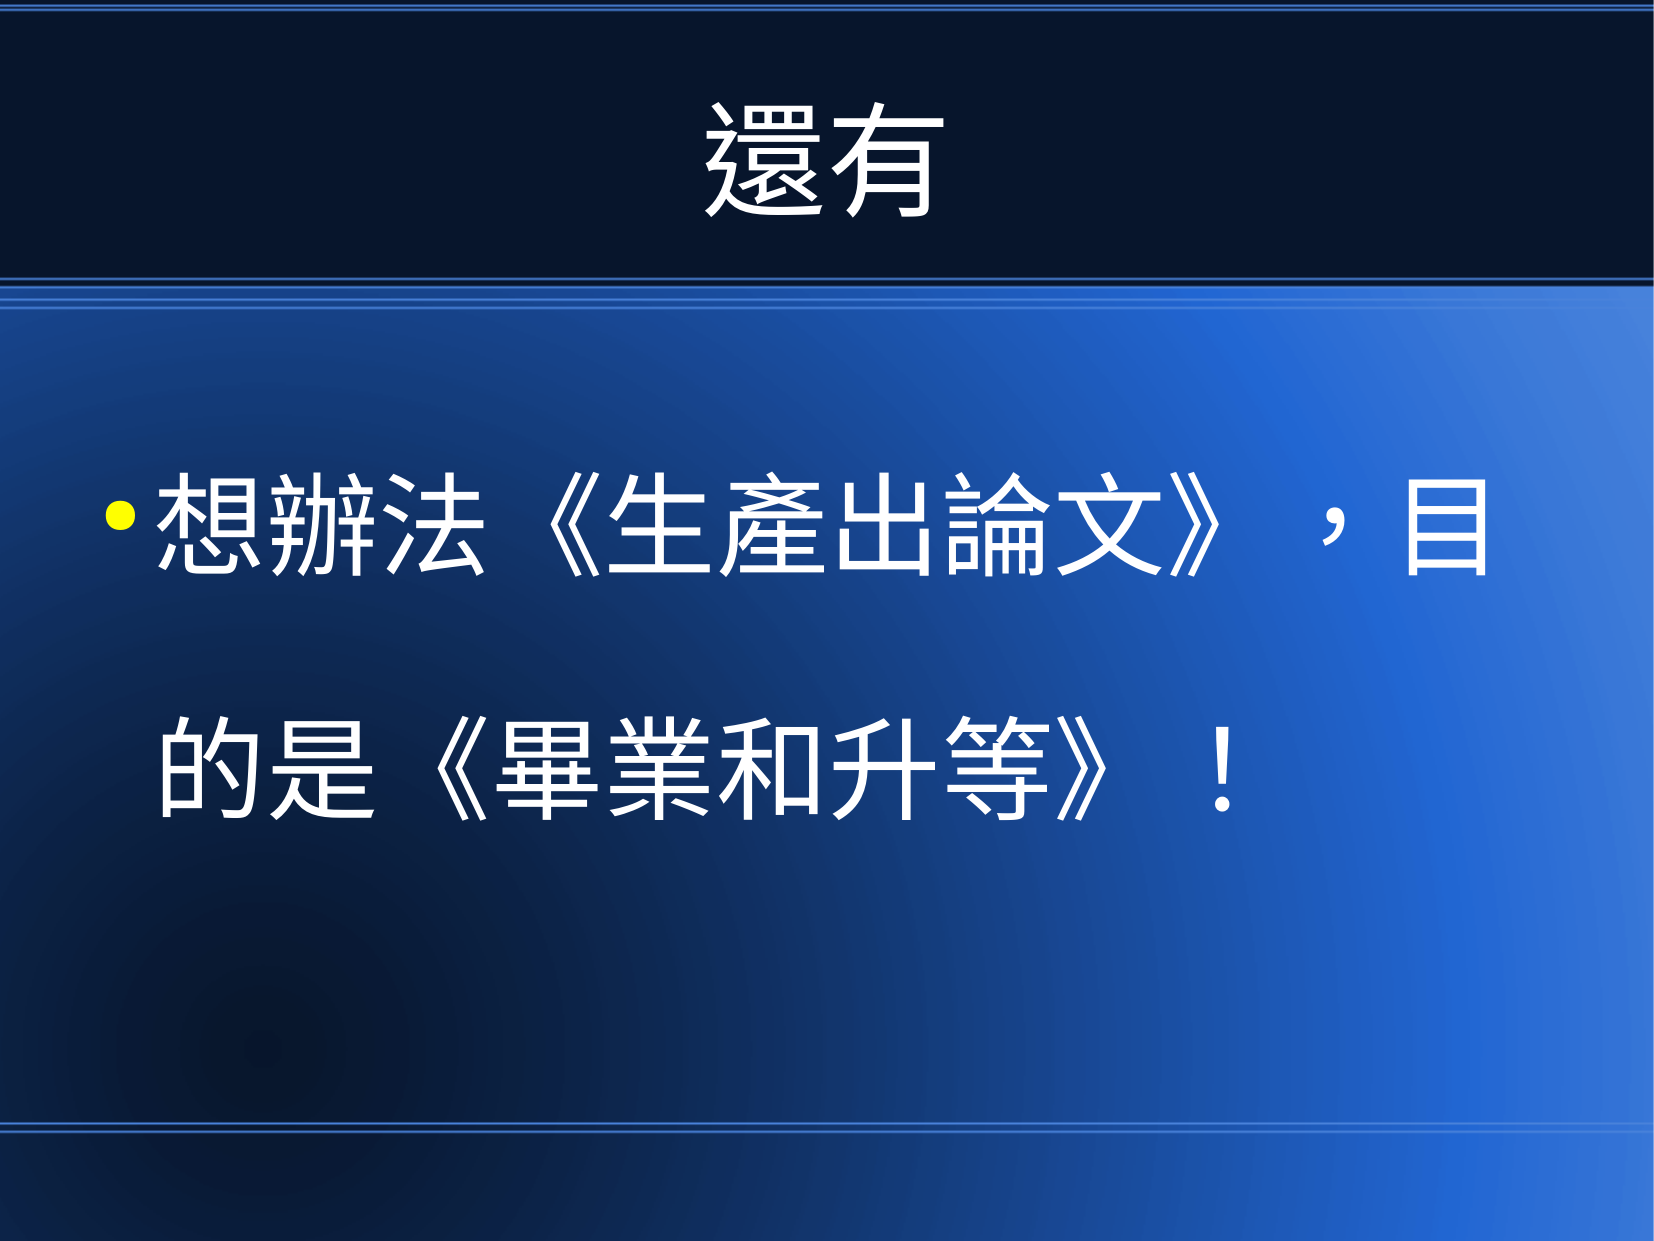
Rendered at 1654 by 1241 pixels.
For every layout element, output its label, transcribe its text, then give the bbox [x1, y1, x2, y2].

title 還有 [82, 49, 1571, 257]
list 想辦法《生產出論文》，目的是《畢業和升等》！ [82, 355, 1571, 1241]
picture [0, 0, 1654, 1241]
